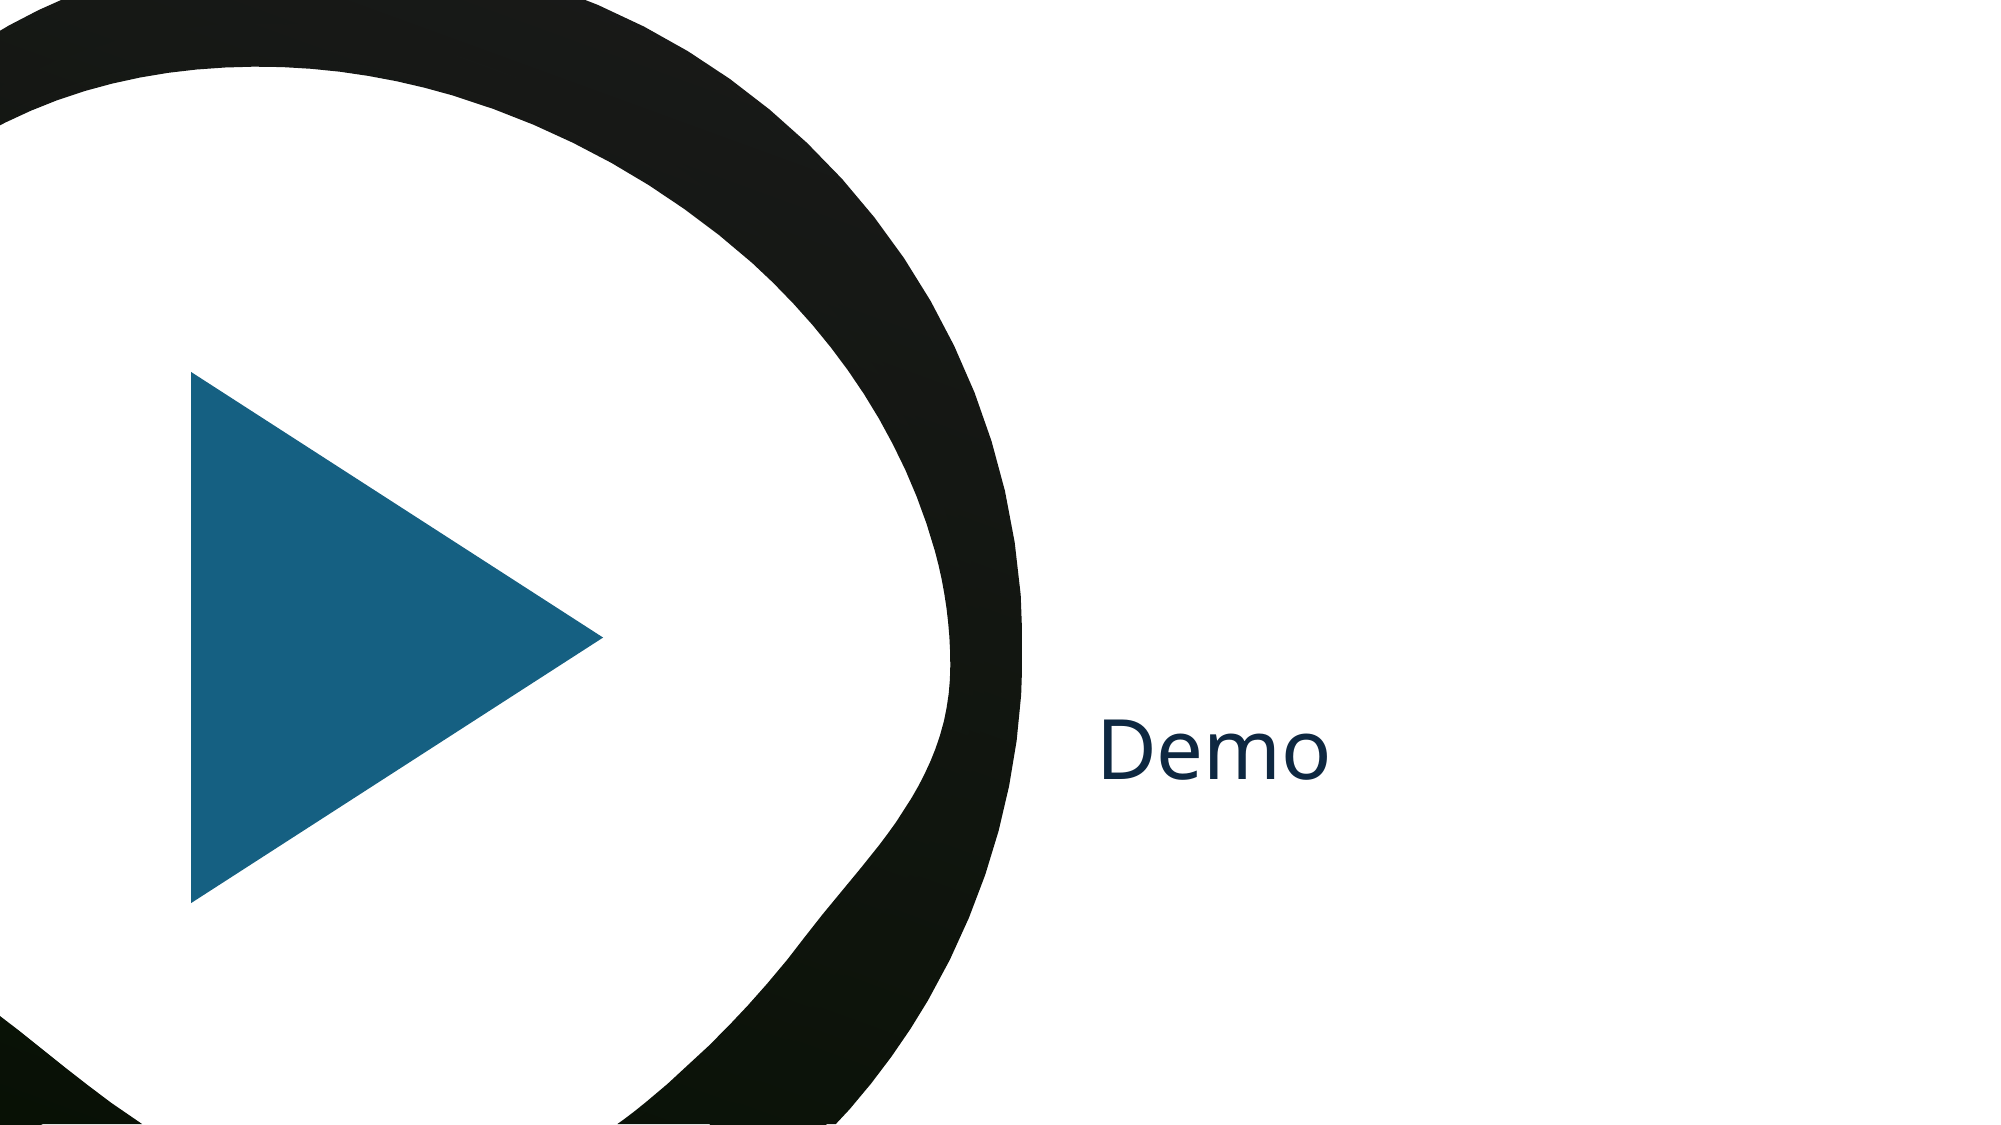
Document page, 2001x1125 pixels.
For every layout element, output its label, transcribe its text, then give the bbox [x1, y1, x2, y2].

picture [55, 297, 736, 978]
text_box [0, 0, 2000, 1125]
title Demo [1081, 700, 1870, 913]
